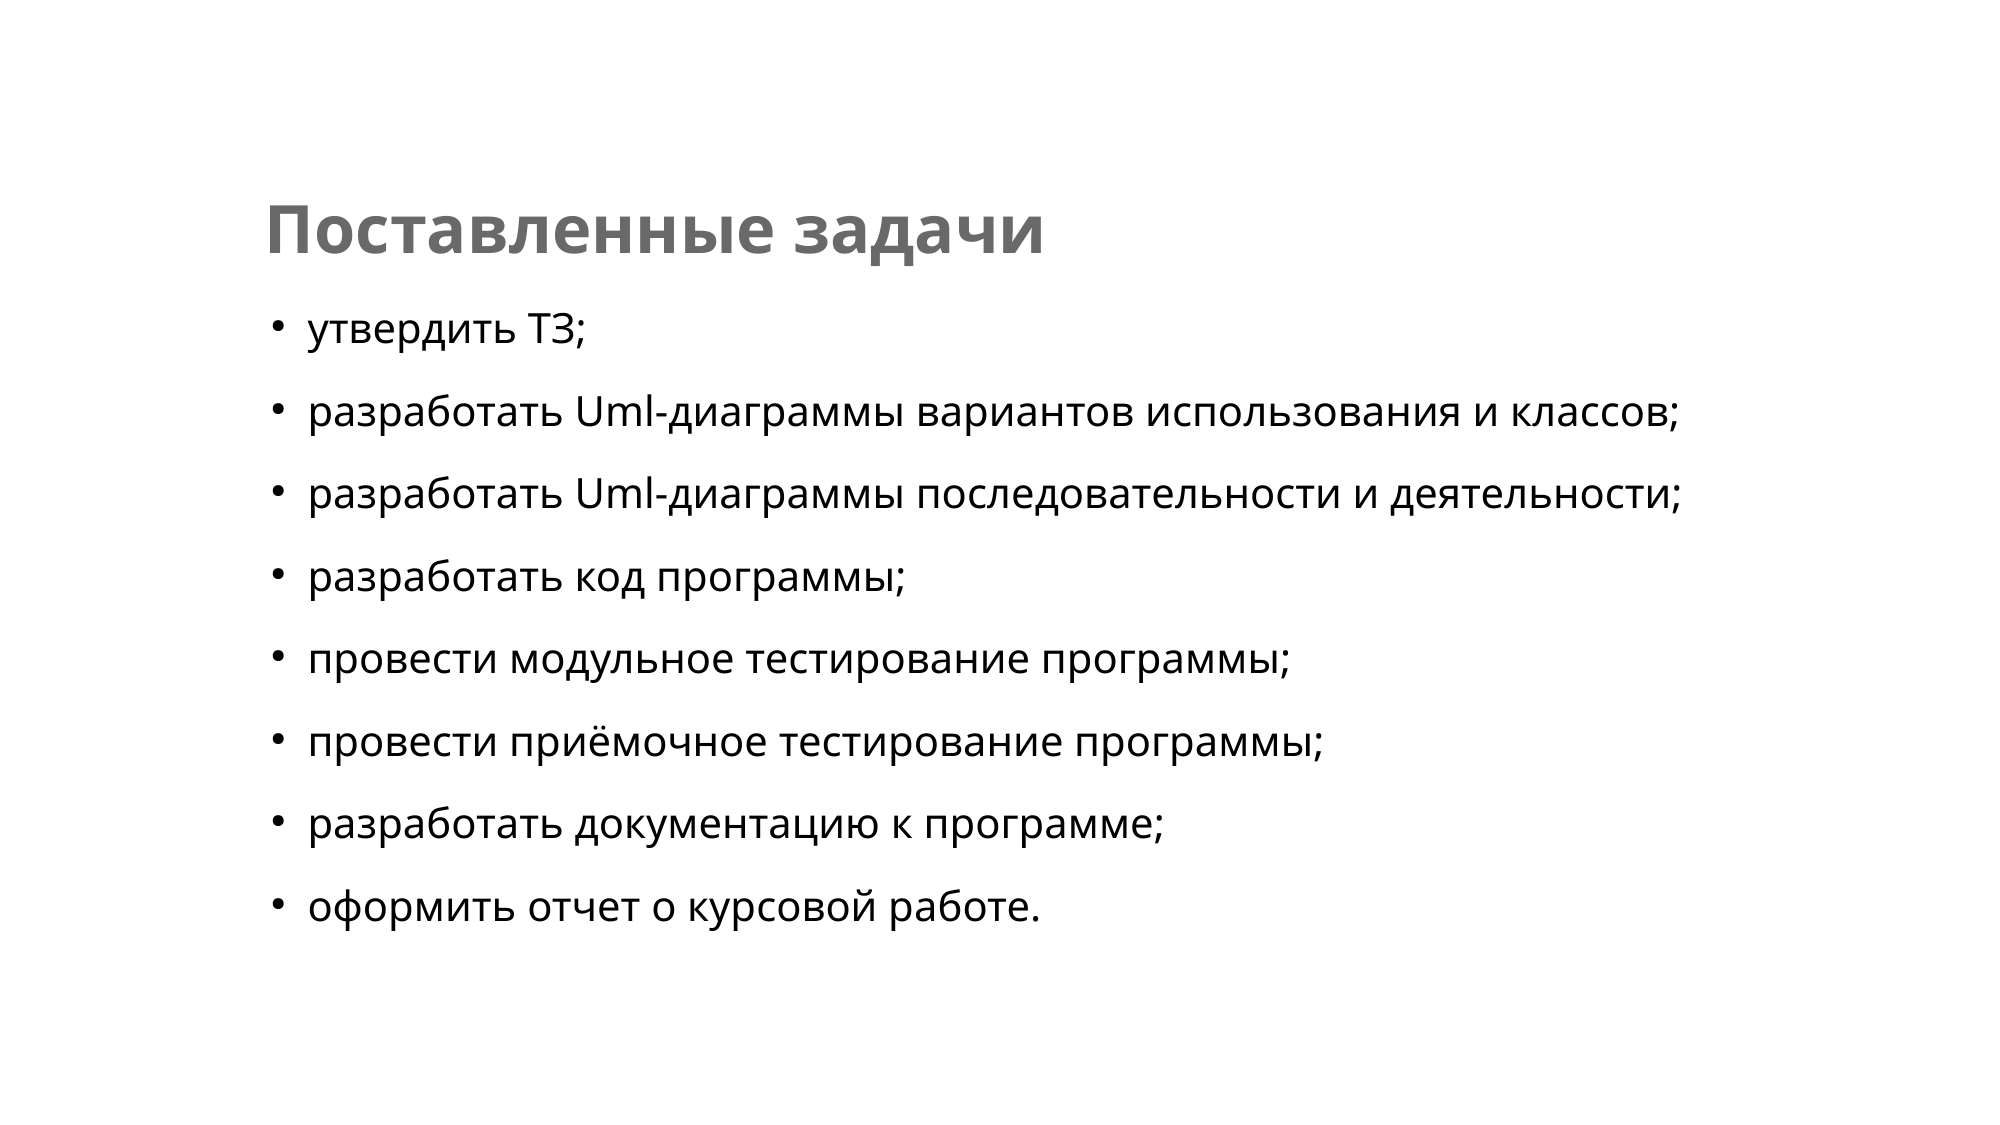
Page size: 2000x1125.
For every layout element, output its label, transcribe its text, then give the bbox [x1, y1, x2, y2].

title Поставленные задачи [249, 87, 1825, 275]
list утвердить ТЗ; разработать Uml-диаграммы вариантов использования и классов; разработать Uml-диаграммы последовательности и деятельности; разработать код программы; провести модульное тестирование программы; провести приёмочное тестирование программы; разработать документацию к программе; оформить отчет о курсовой работе. [255, 299, 1831, 1034]
